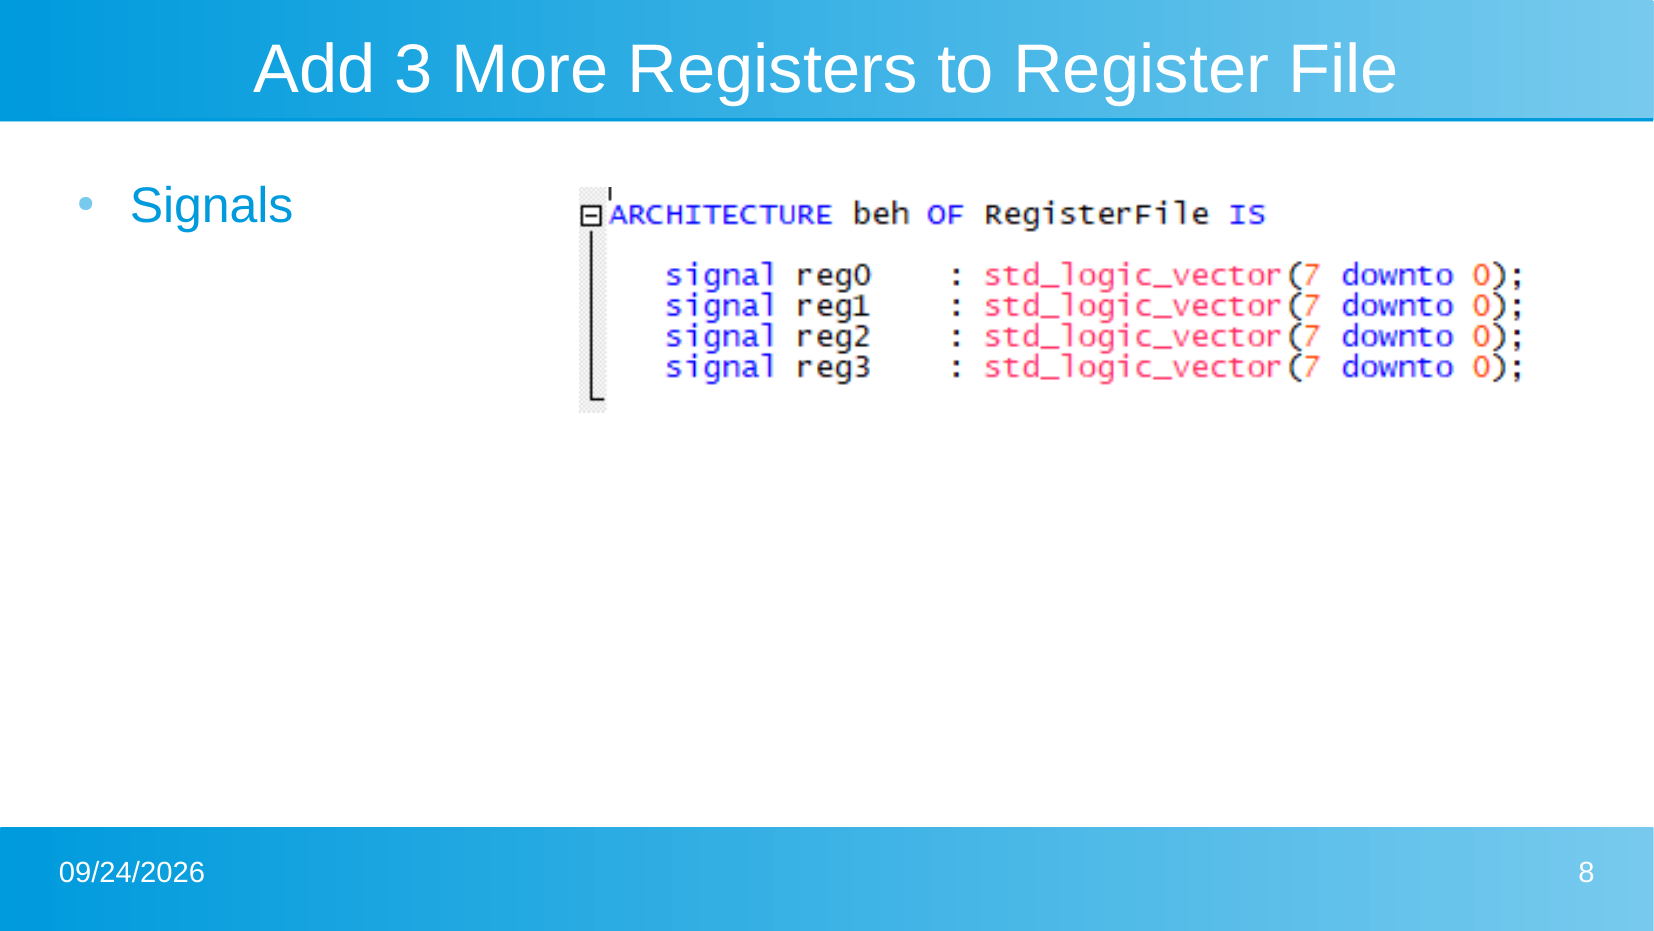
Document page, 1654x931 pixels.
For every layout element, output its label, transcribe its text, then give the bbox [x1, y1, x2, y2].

picture [579, 187, 1567, 413]
list Signals [59, 177, 488, 768]
title Add 3 More Registers to Register File [59, 29, 1595, 108]
